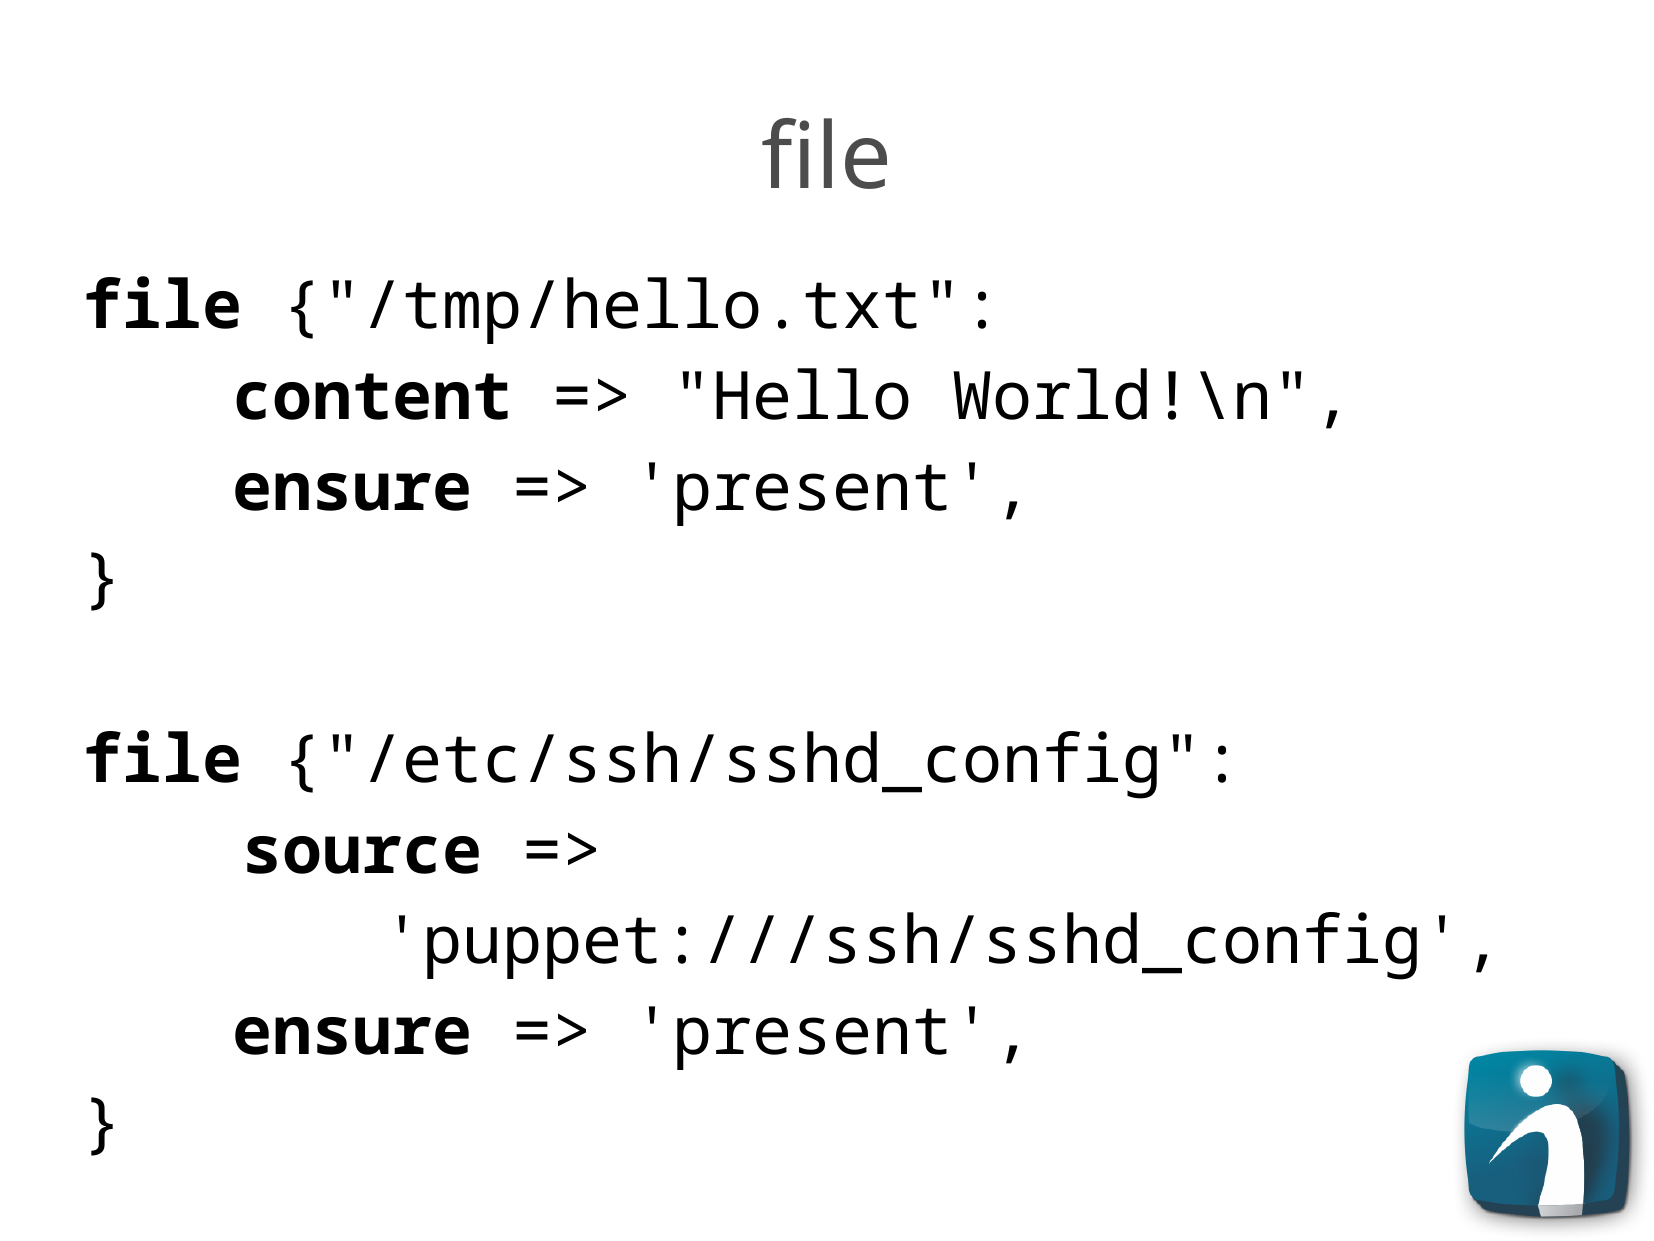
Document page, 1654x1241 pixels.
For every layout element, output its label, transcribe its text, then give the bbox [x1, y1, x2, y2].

subtitle file {"/tmp/hello.txt": content => "Hello World!\n", ensure => 'present', } file {"/etc/ssh/sshd_config": source => 'puppet:///ssh/sshd_config', ensure => 'present', } [82, 0, 1571, 1059]
picture [1447, 1035, 1654, 1241]
